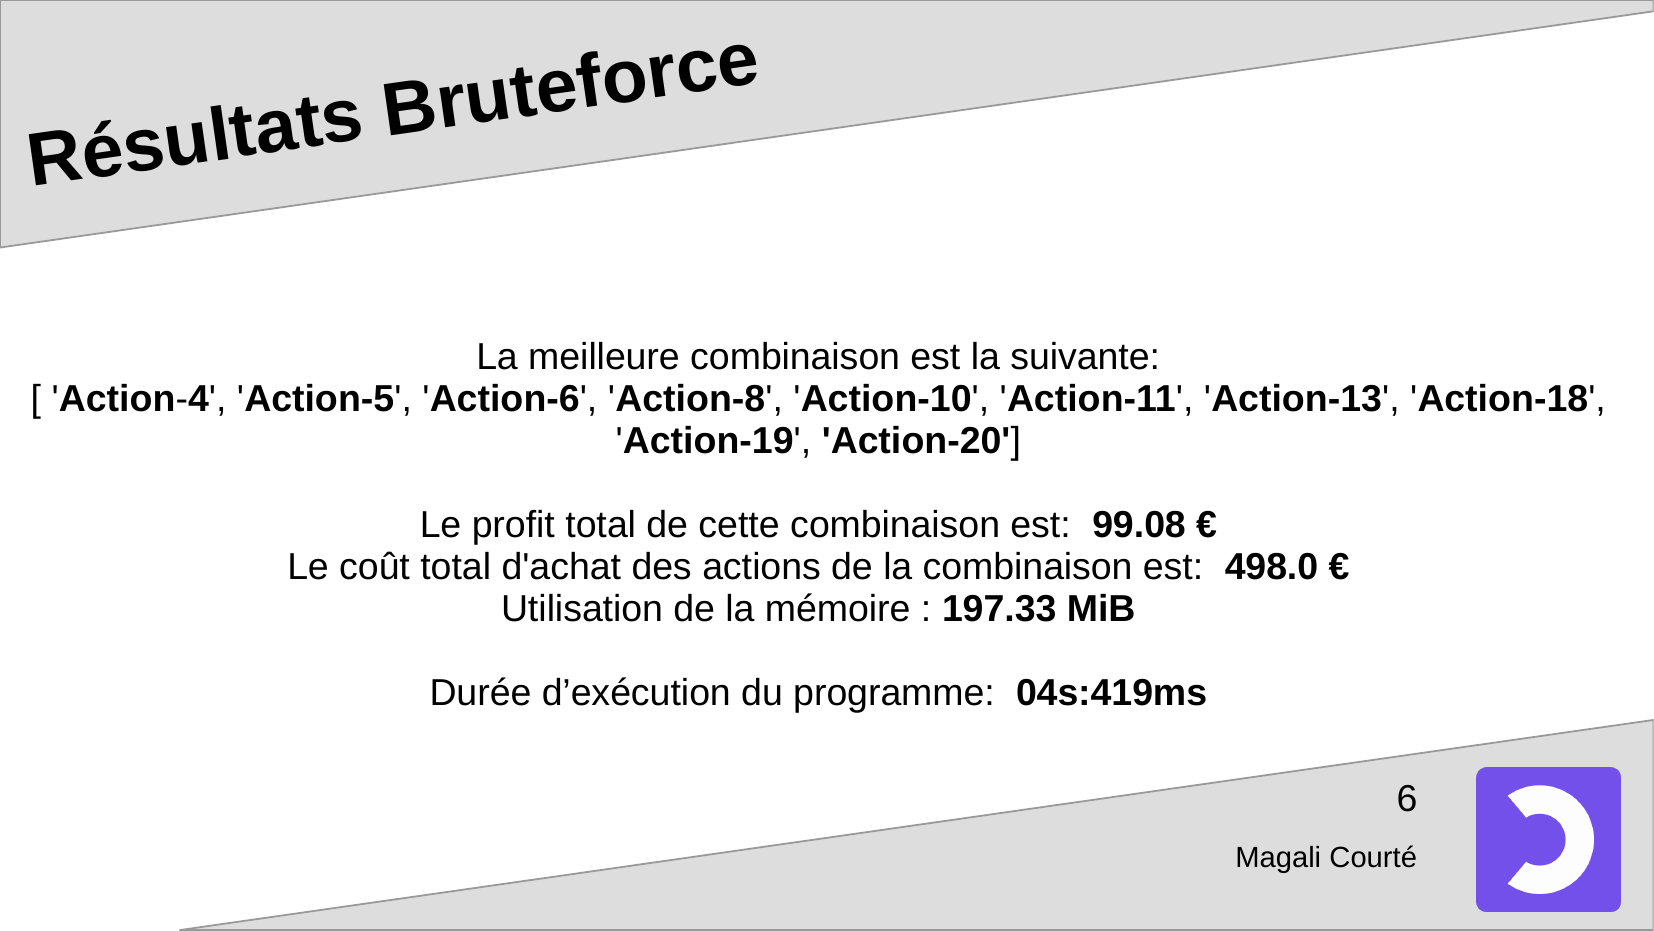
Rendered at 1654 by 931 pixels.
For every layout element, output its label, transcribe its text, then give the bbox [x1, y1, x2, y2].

text_box La meilleure combinaison est la suivante: [ 'Action-4', 'Action-5', 'Action-6', 'Action-8', 'Action-10', 'Action-11', 'Action-13', 'Action-18', 'Action-19', 'Action-20'] Le profit total de cette combinaison est: 99.08 € Le coût total d'achat des actions de la combinaison est: 498.0 € Utilisation de la mémoire : 197.33 MiB Durée d’exécution du programme: 04s:419ms [0, 328, 1637, 680]
title Résultats Bruteforce [16, 0, 1501, 239]
picture [1476, 767, 1621, 912]
